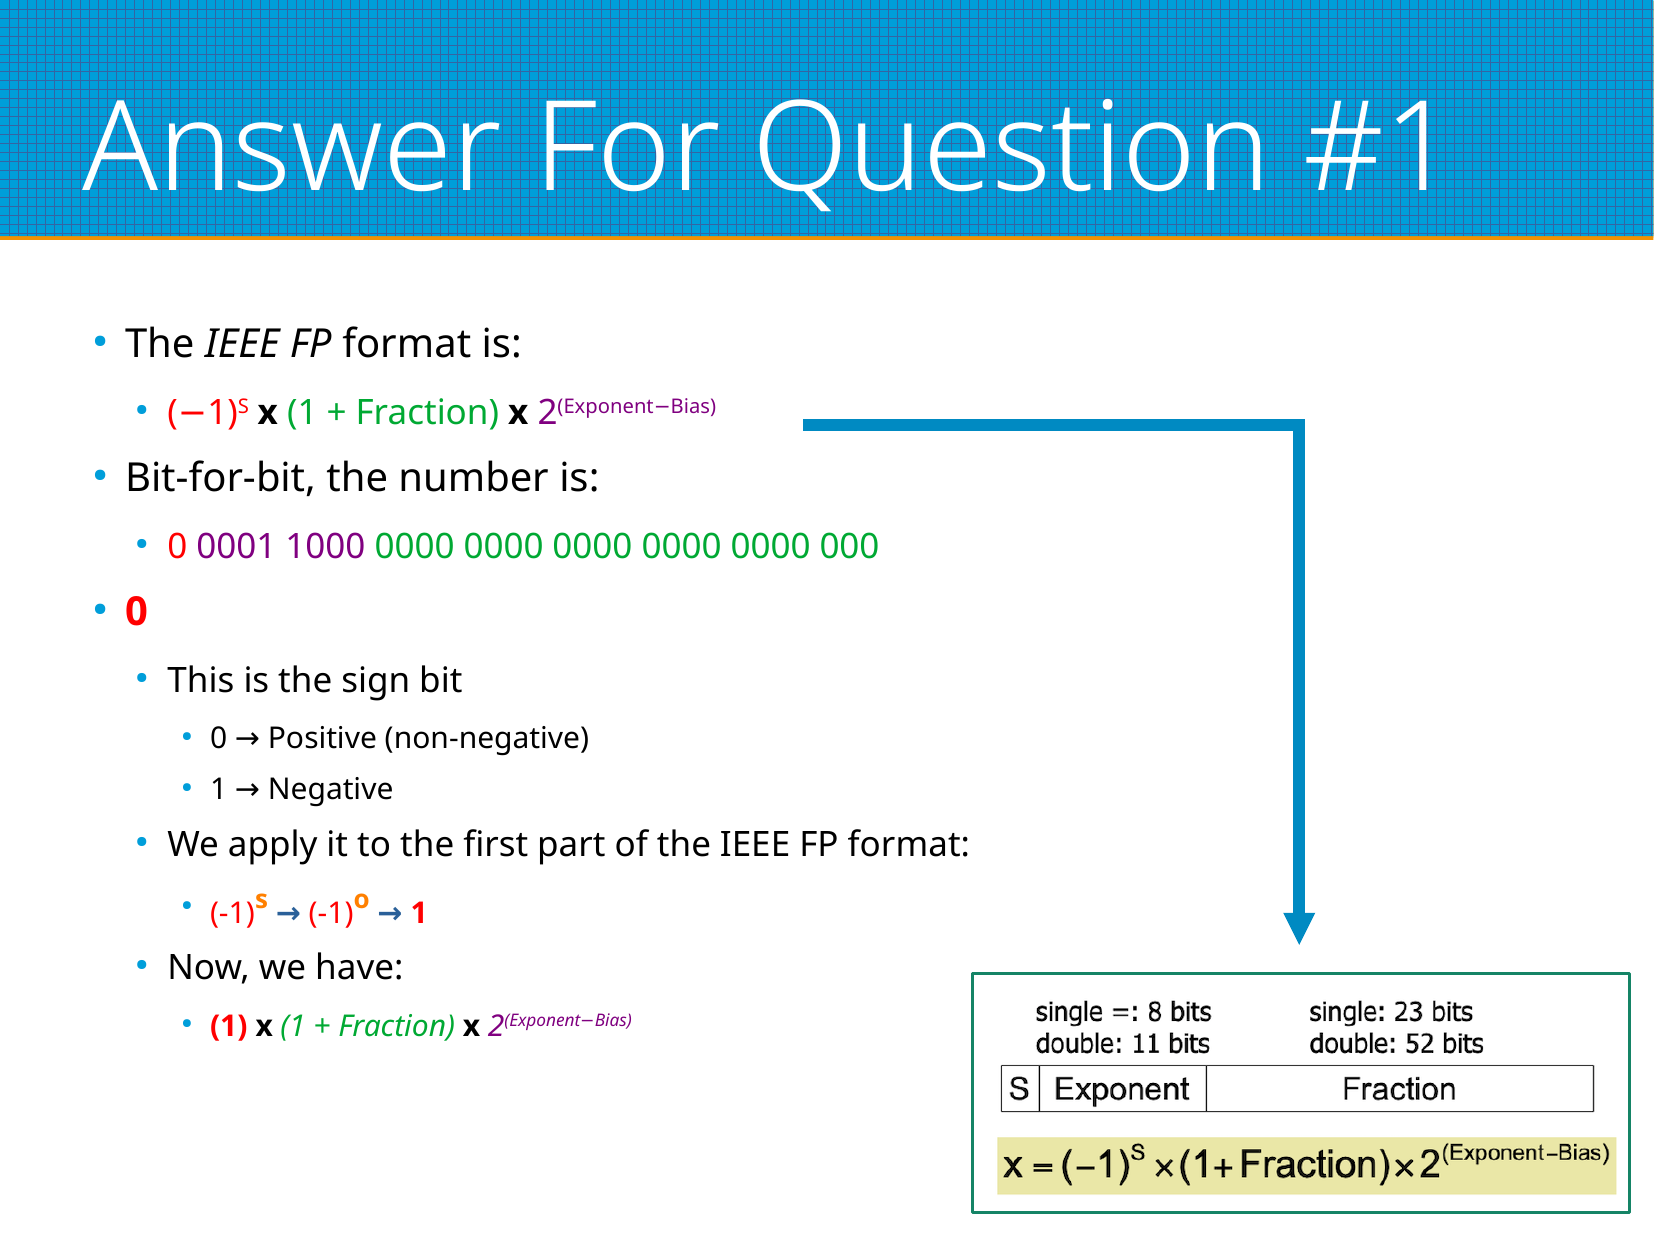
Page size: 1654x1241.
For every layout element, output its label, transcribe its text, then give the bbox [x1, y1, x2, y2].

picture [974, 974, 1629, 1211]
list The IEEE FP format is: (−1)S x (1 + Fraction) x 2(Exponent−Bias) Bit-for-bit, the number is: 0 0001 1000 0000 0000 0000 0000 0000 000 0 This is the sign bit 0 → Positive (non-negative) 1 → Negative We apply it to the first part of the IEEE FP format: (-1)s → (-1)o → 1 Now, we have: (1) x (1 + Fraction) x 2(Exponent−Bias) [82, 314, 975, 1081]
title Answer For Question #1 [82, 19, 1571, 227]
